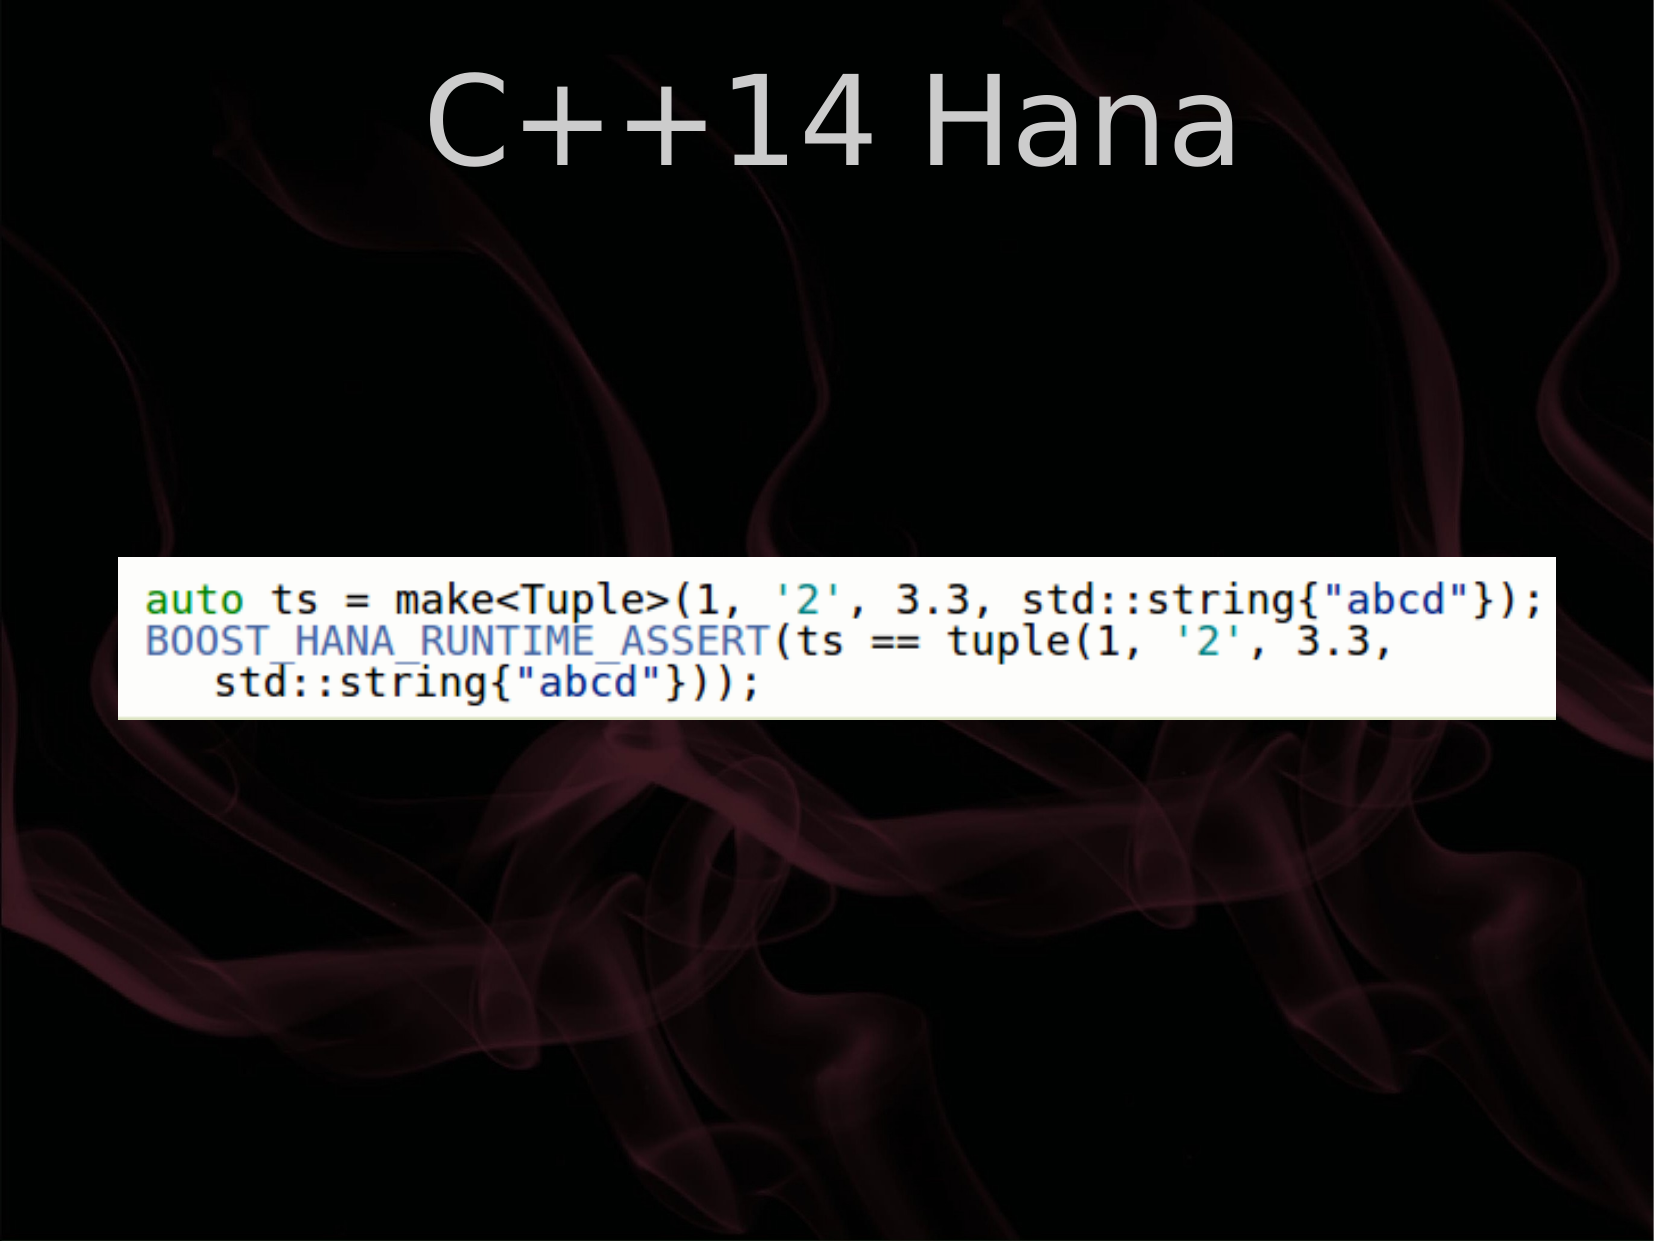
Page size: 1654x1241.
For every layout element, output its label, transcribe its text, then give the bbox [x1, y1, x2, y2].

title C++14 Hana [90, 45, 1579, 200]
picture [0, 0, 1654, 1241]
